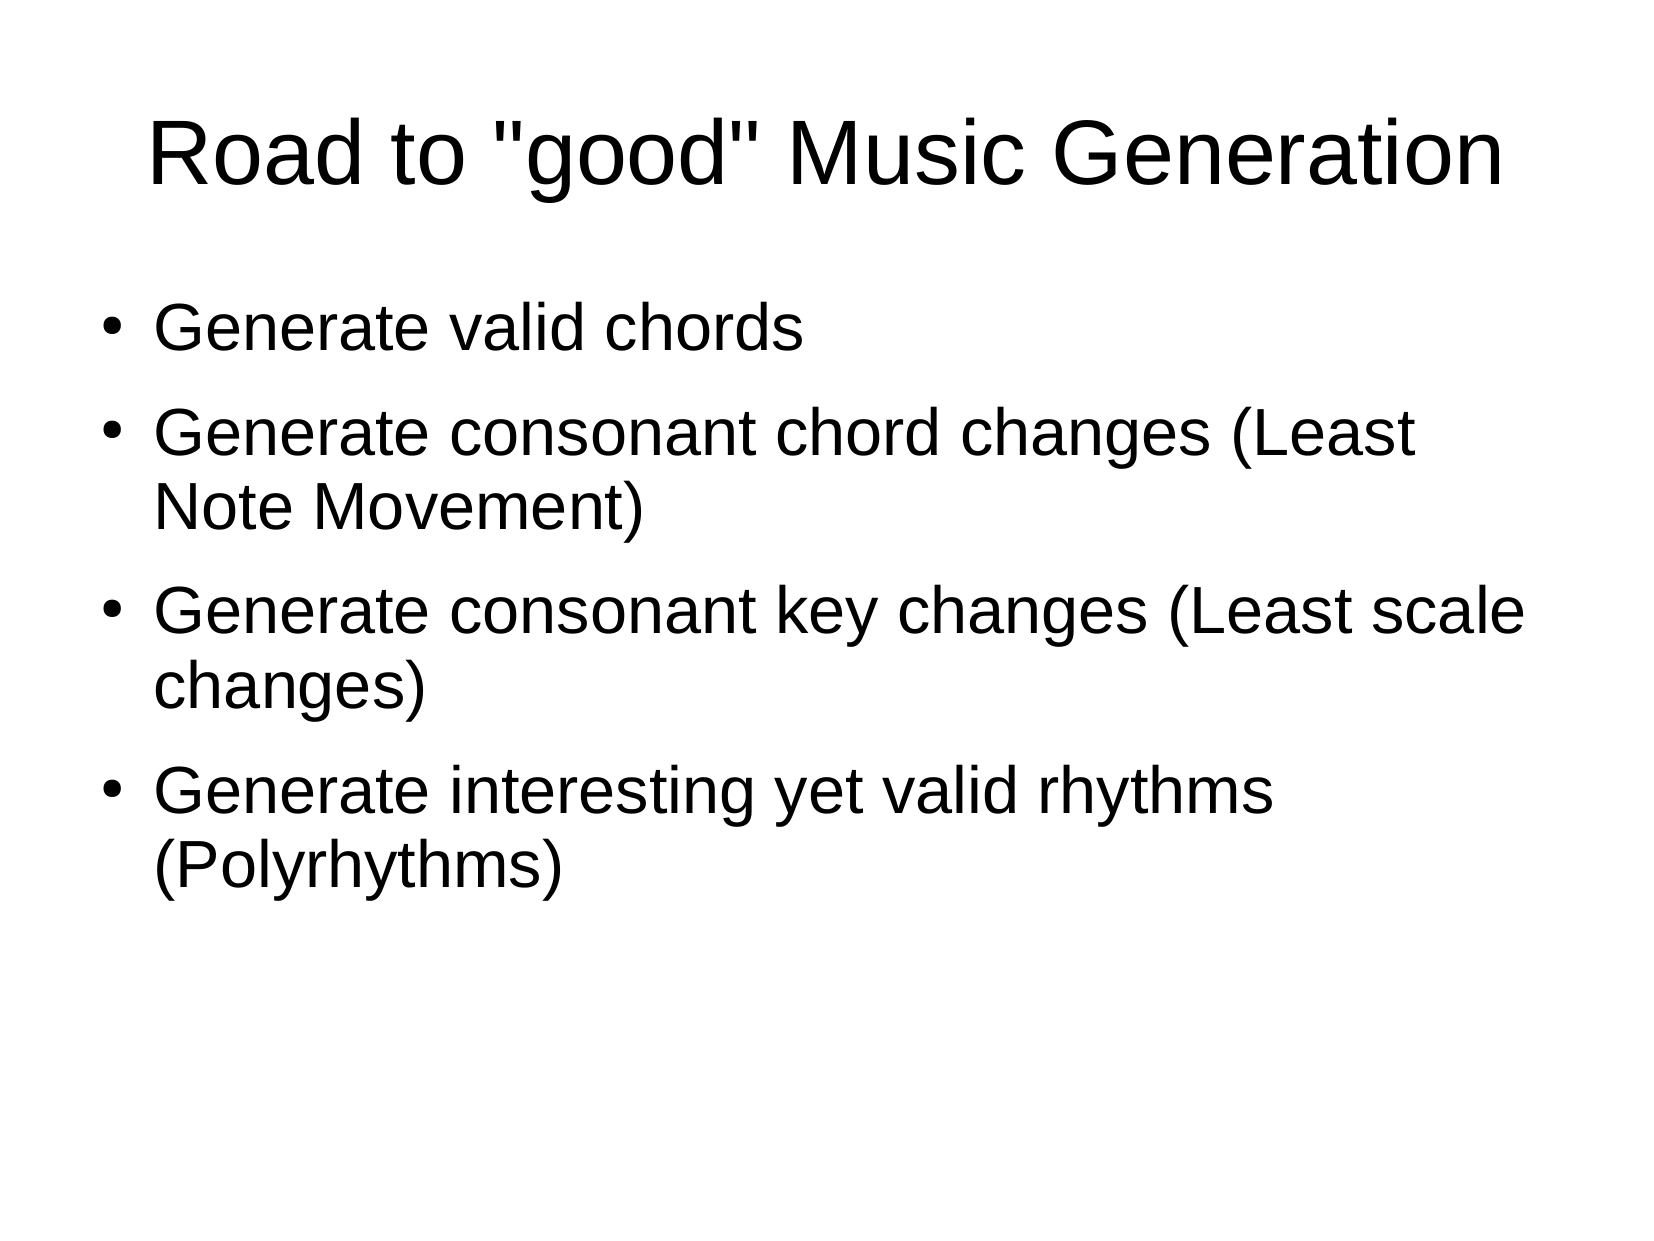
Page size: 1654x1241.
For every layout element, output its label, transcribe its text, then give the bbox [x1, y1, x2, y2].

list Generate valid chords Generate consonant chord changes (Least Note Movement) Generate consonant key changes (Least scale changes) Generate interesting yet valid rhythms (Polyrhythms) [82, 290, 1571, 1109]
title Road to "good" Music Generation [82, 49, 1571, 257]
